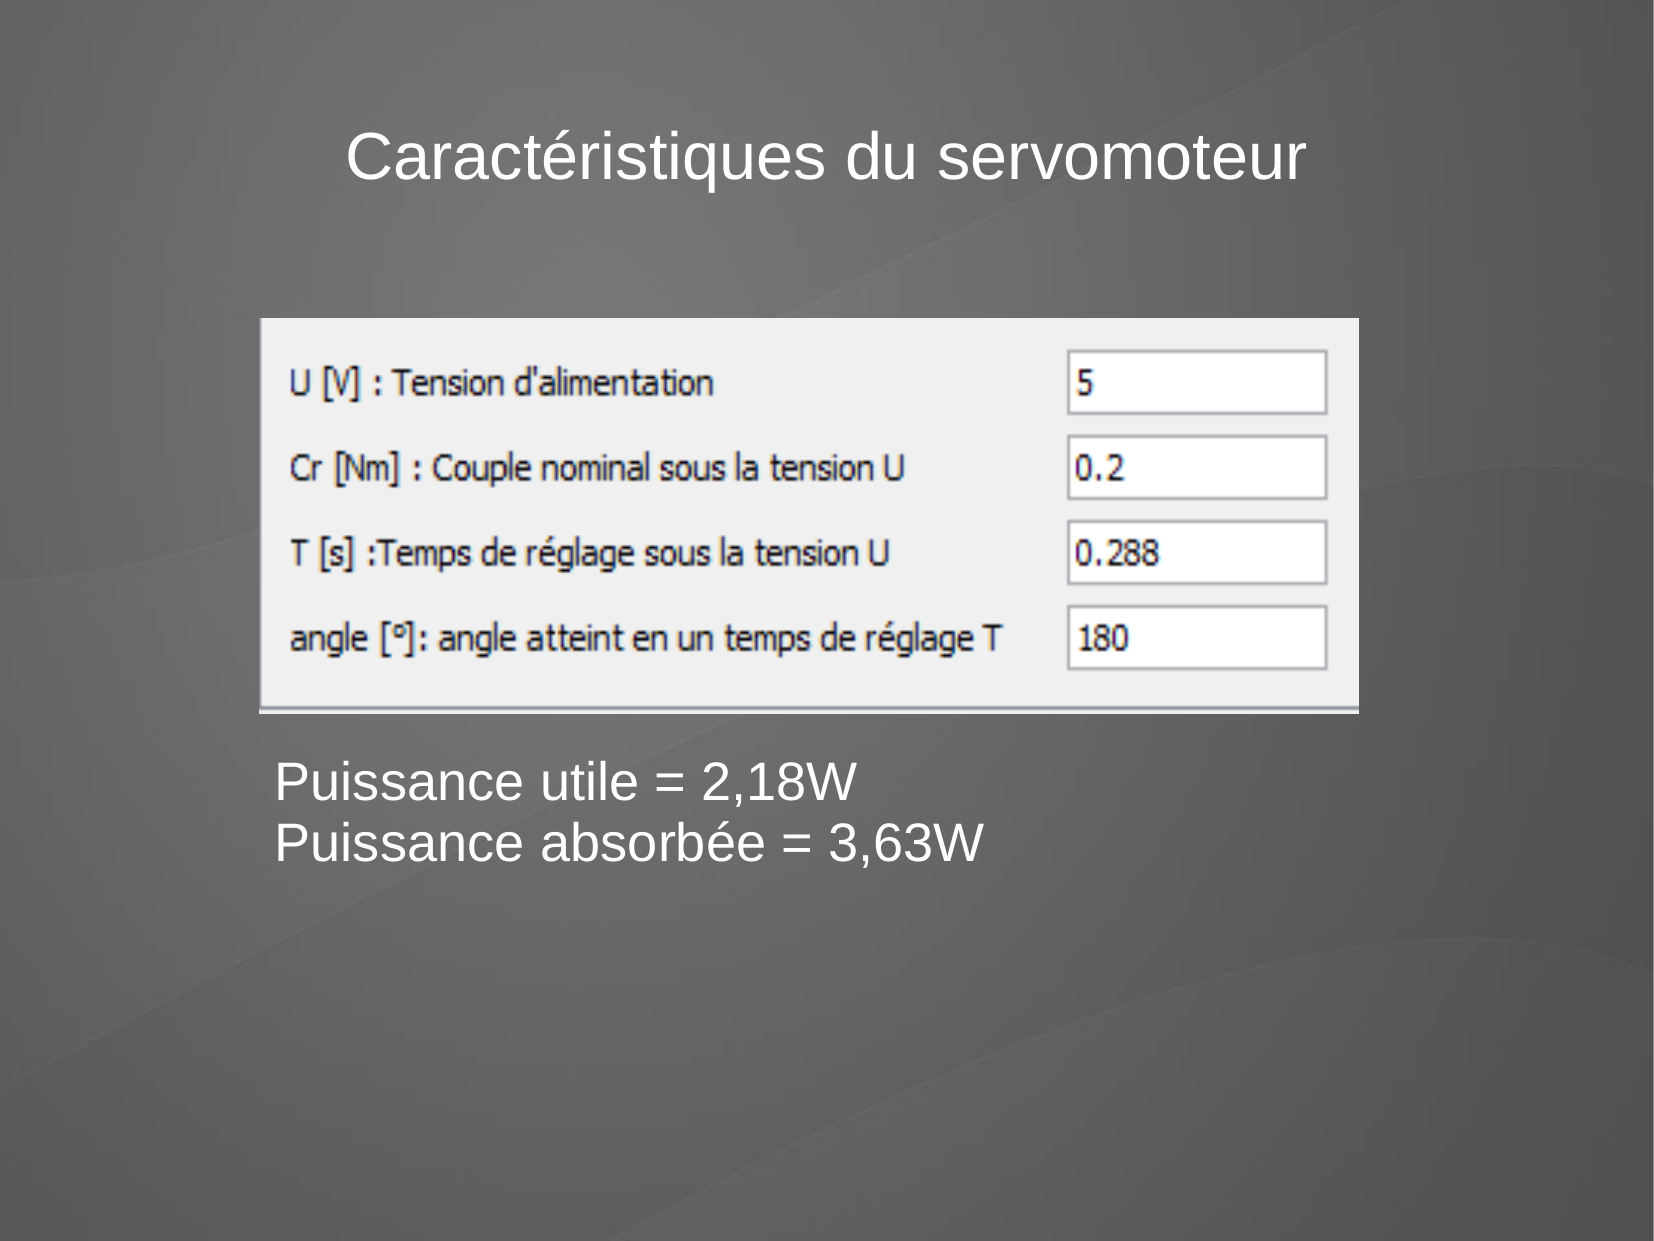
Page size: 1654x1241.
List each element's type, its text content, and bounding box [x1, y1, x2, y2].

picture [0, 0, 1654, 1241]
text_box Puissance utile = 2,18W Puissance absorbée = 3,63W [259, 744, 1099, 1001]
text_box Caractéristiques du servomoteur [330, 111, 1324, 201]
